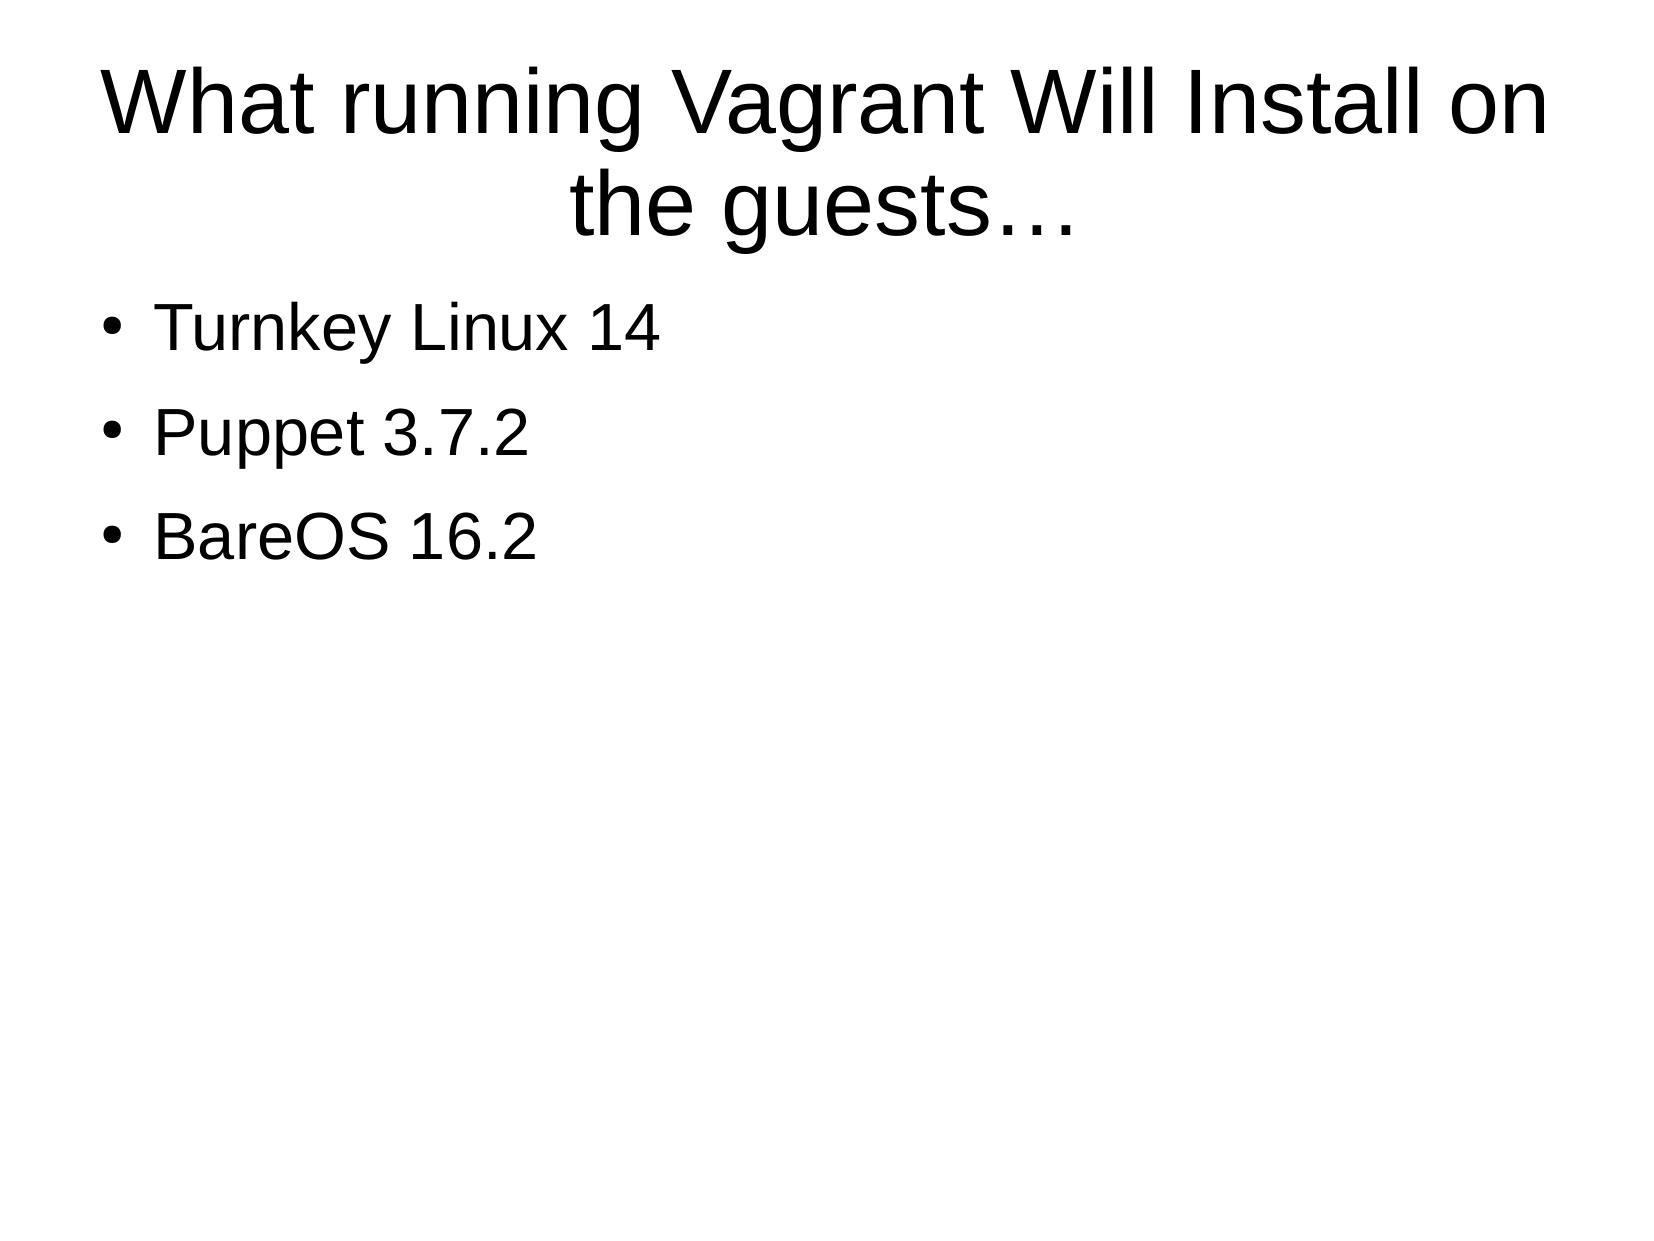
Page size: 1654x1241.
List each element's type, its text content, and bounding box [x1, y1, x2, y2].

title What running Vagrant Will Install on the guests… [82, 49, 1571, 257]
list Turnkey Linux 14 Puppet 3.7.2 BareOS 16.2 [82, 290, 1571, 1010]
